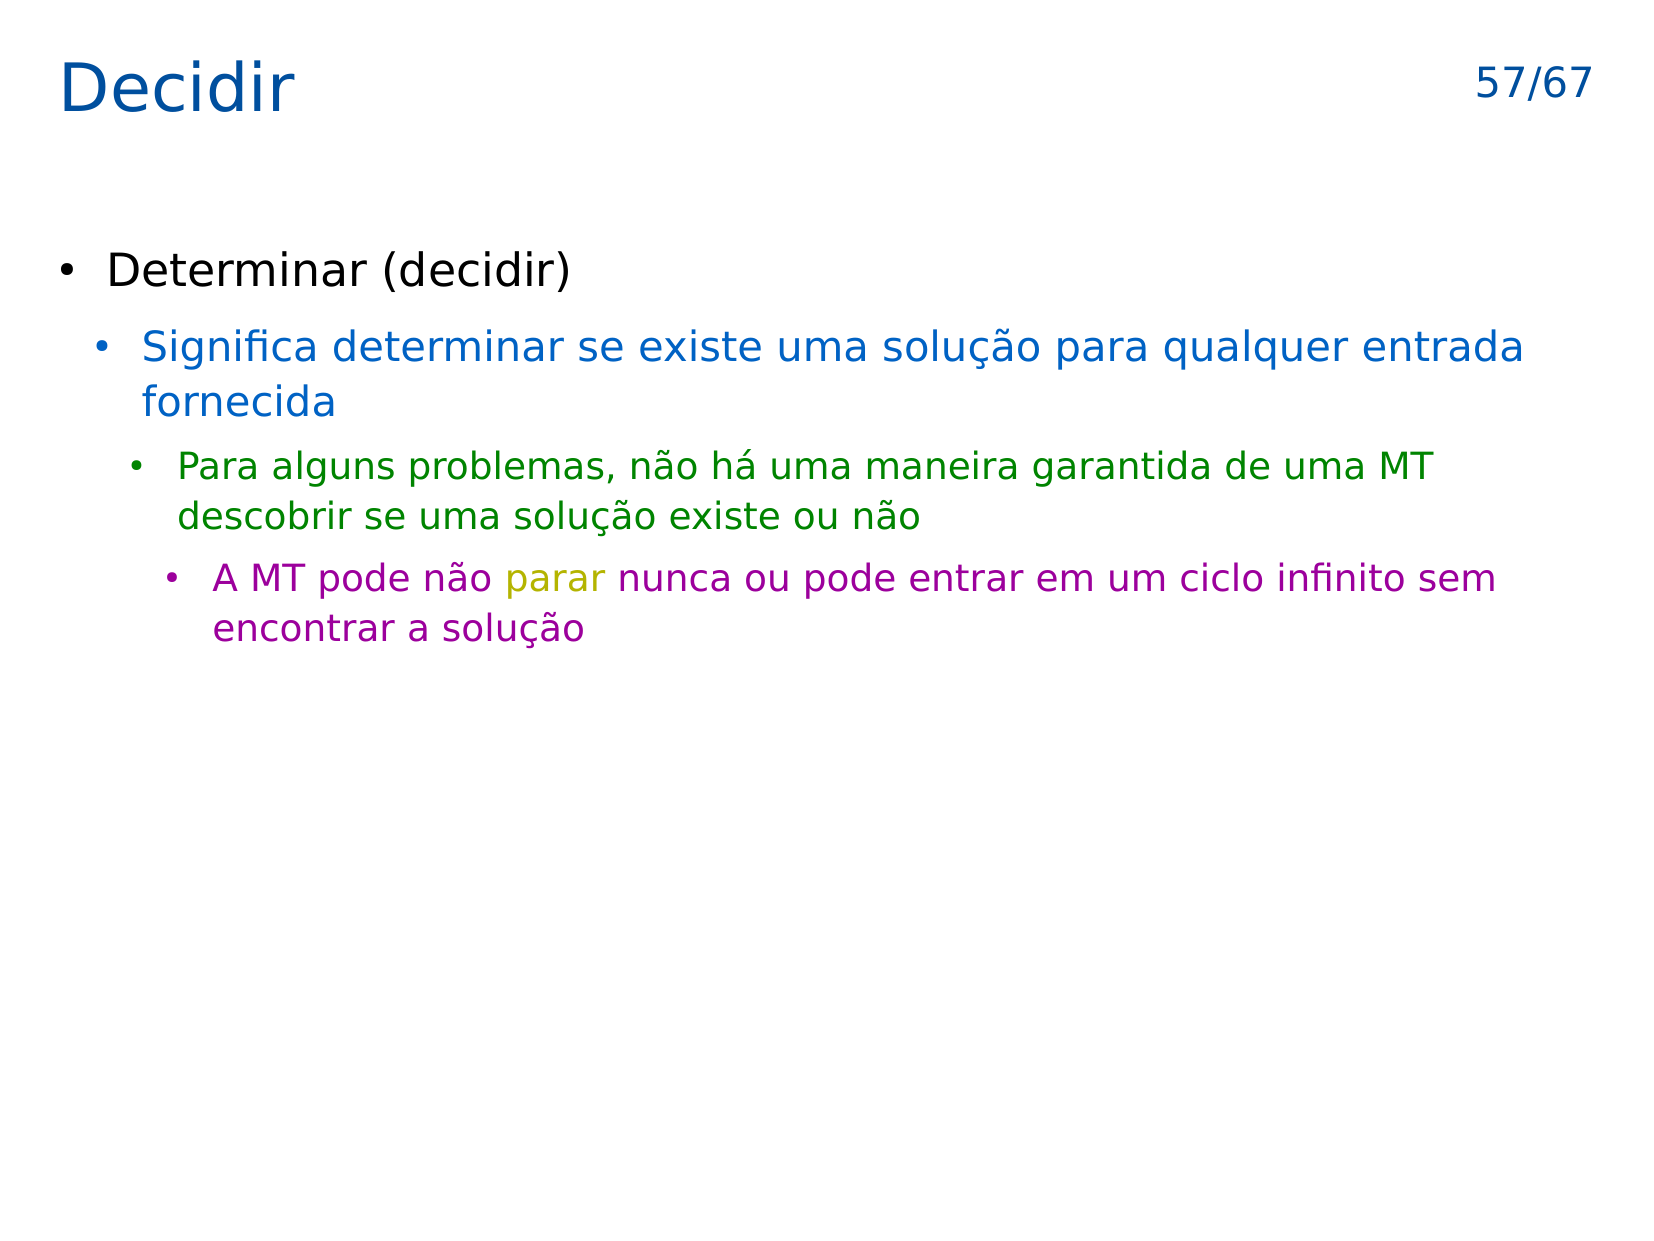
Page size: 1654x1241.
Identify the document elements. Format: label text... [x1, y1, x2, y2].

list Determinar (decidir) Significa determinar se existe uma solução para qualquer entrada fornecida Para alguns problemas, não há uma maneira garantida de uma MT descobrir se uma solução existe ou não A MT pode não parar nunca ou pode entrar em um ciclo infinito sem encontrar a solução [59, 236, 1595, 1211]
title Decidir [59, 29, 1625, 148]
